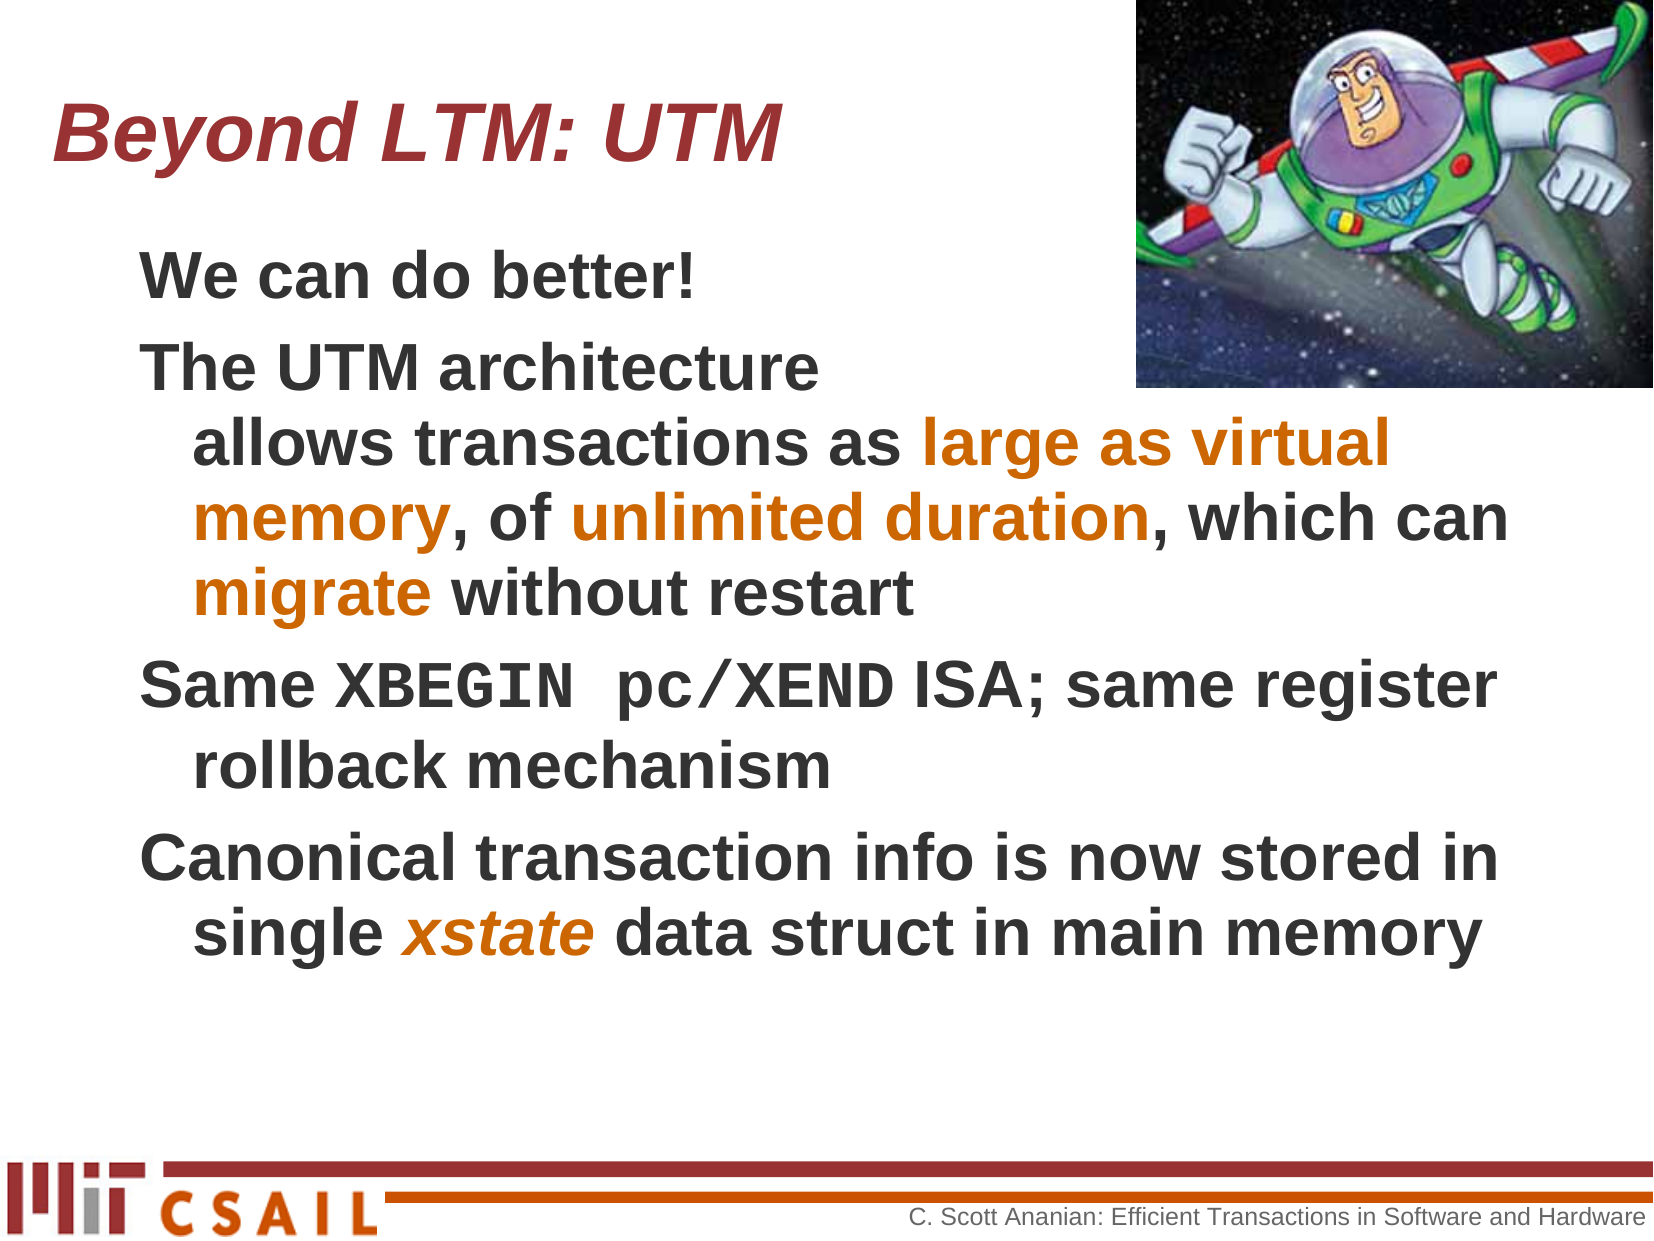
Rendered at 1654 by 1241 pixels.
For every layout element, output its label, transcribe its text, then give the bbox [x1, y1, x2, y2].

title Beyond LTM: UTM [52, 28, 1136, 237]
picture [1136, 0, 1653, 388]
list We can do better! The UTM architecture allows transactions as large as virtual memory, of unlimited duration, which can migrate without restart Same XBEGIN pc/XEND ISA; same register rollback mechanism Canonical transaction info is now stored in single xstate data struct in main memory [121, 237, 1561, 1211]
picture [0, 1155, 377, 1237]
